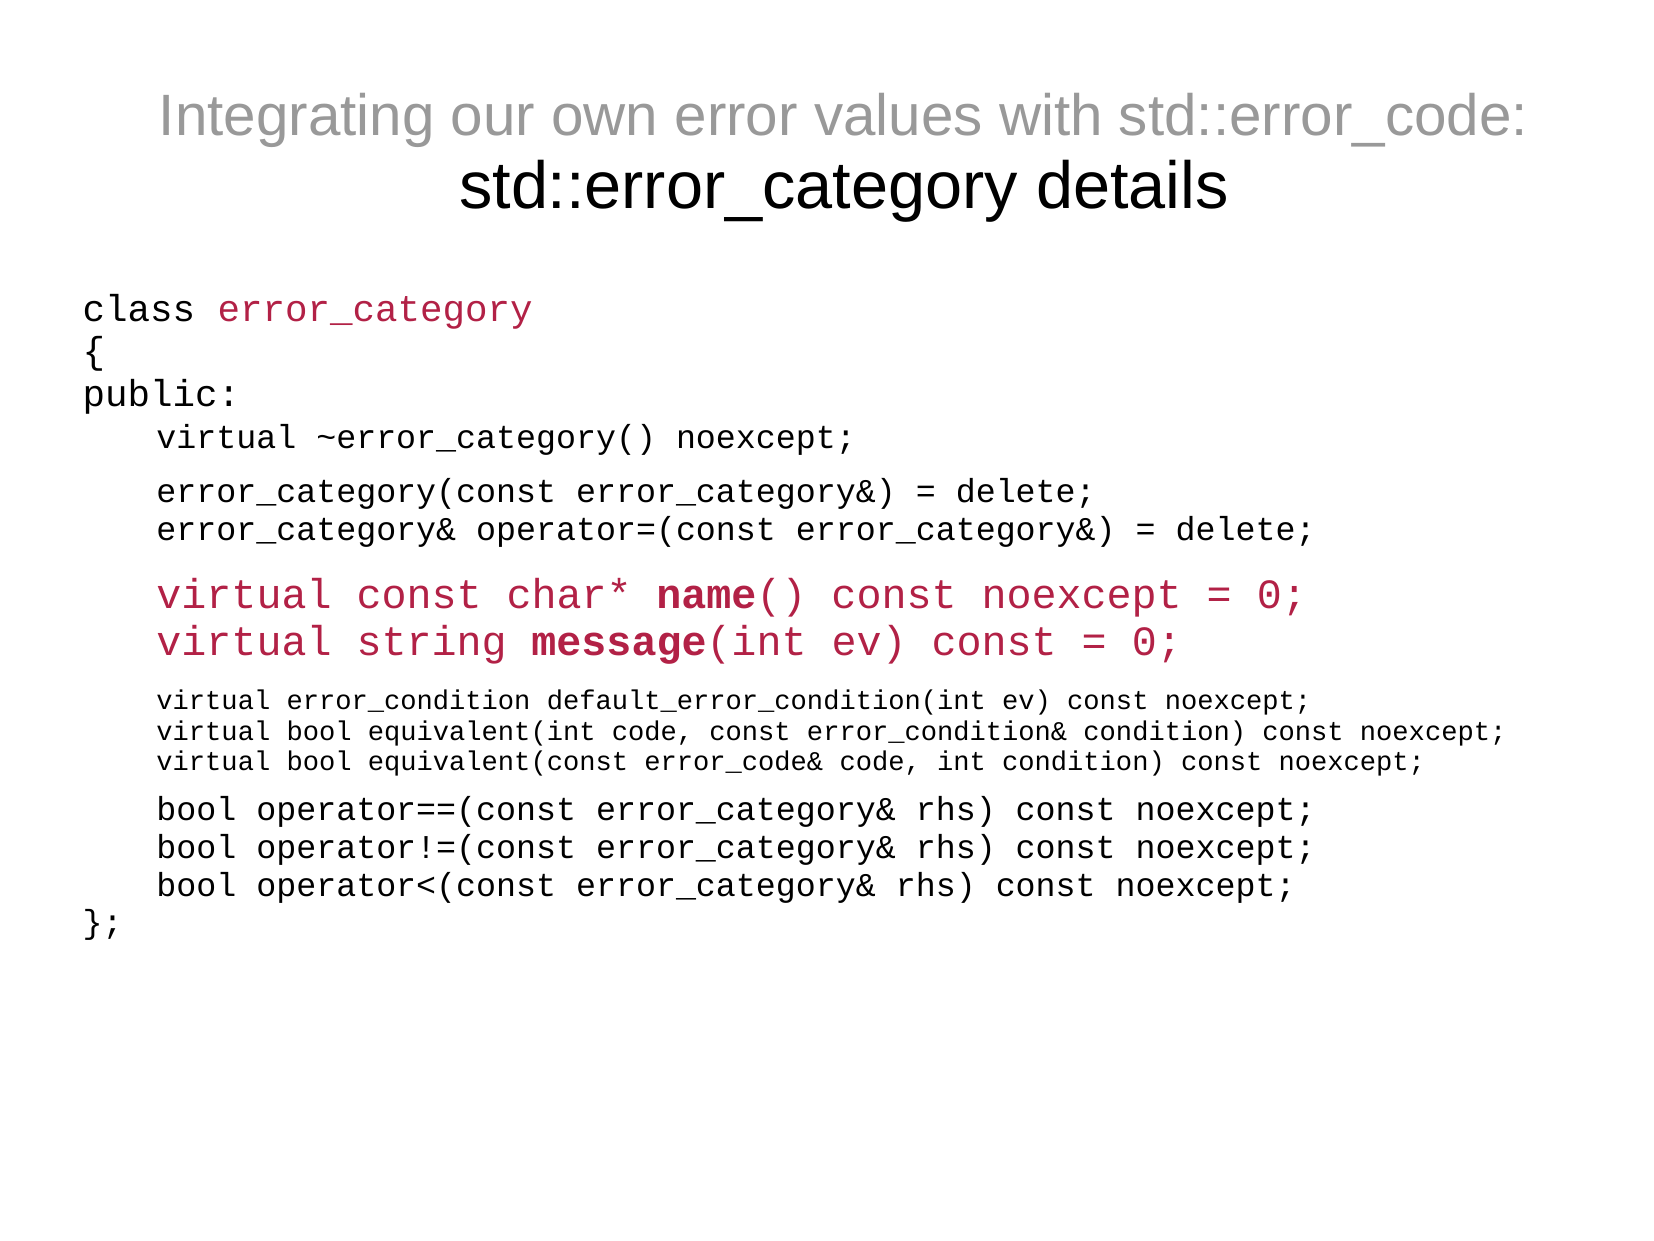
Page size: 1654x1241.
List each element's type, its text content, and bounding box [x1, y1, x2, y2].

title Integrating our own error values with std::error_code: std::error_category details [82, 49, 1571, 257]
list class error_category { public: virtual ~error_category() noexcept; error_category(const error_category&) = delete; error_category& operator=(const error_category&) = delete; virtual const char* name() const noexcept = 0; virtual string message(int ev) const = 0; virtual error_condition default_error_condition(int ev) const noexcept; virtual bool equivalent(int code, const error_condition& condition) const noexcept; virtual bool equivalent(const error_code& code, int condition) const noexcept; bool operator==(const error_category& rhs) const noexcept; bool operator!=(const error_category& rhs) const noexcept; bool operator<(const error_category& rhs) const noexcept; }; [82, 290, 1571, 1170]
